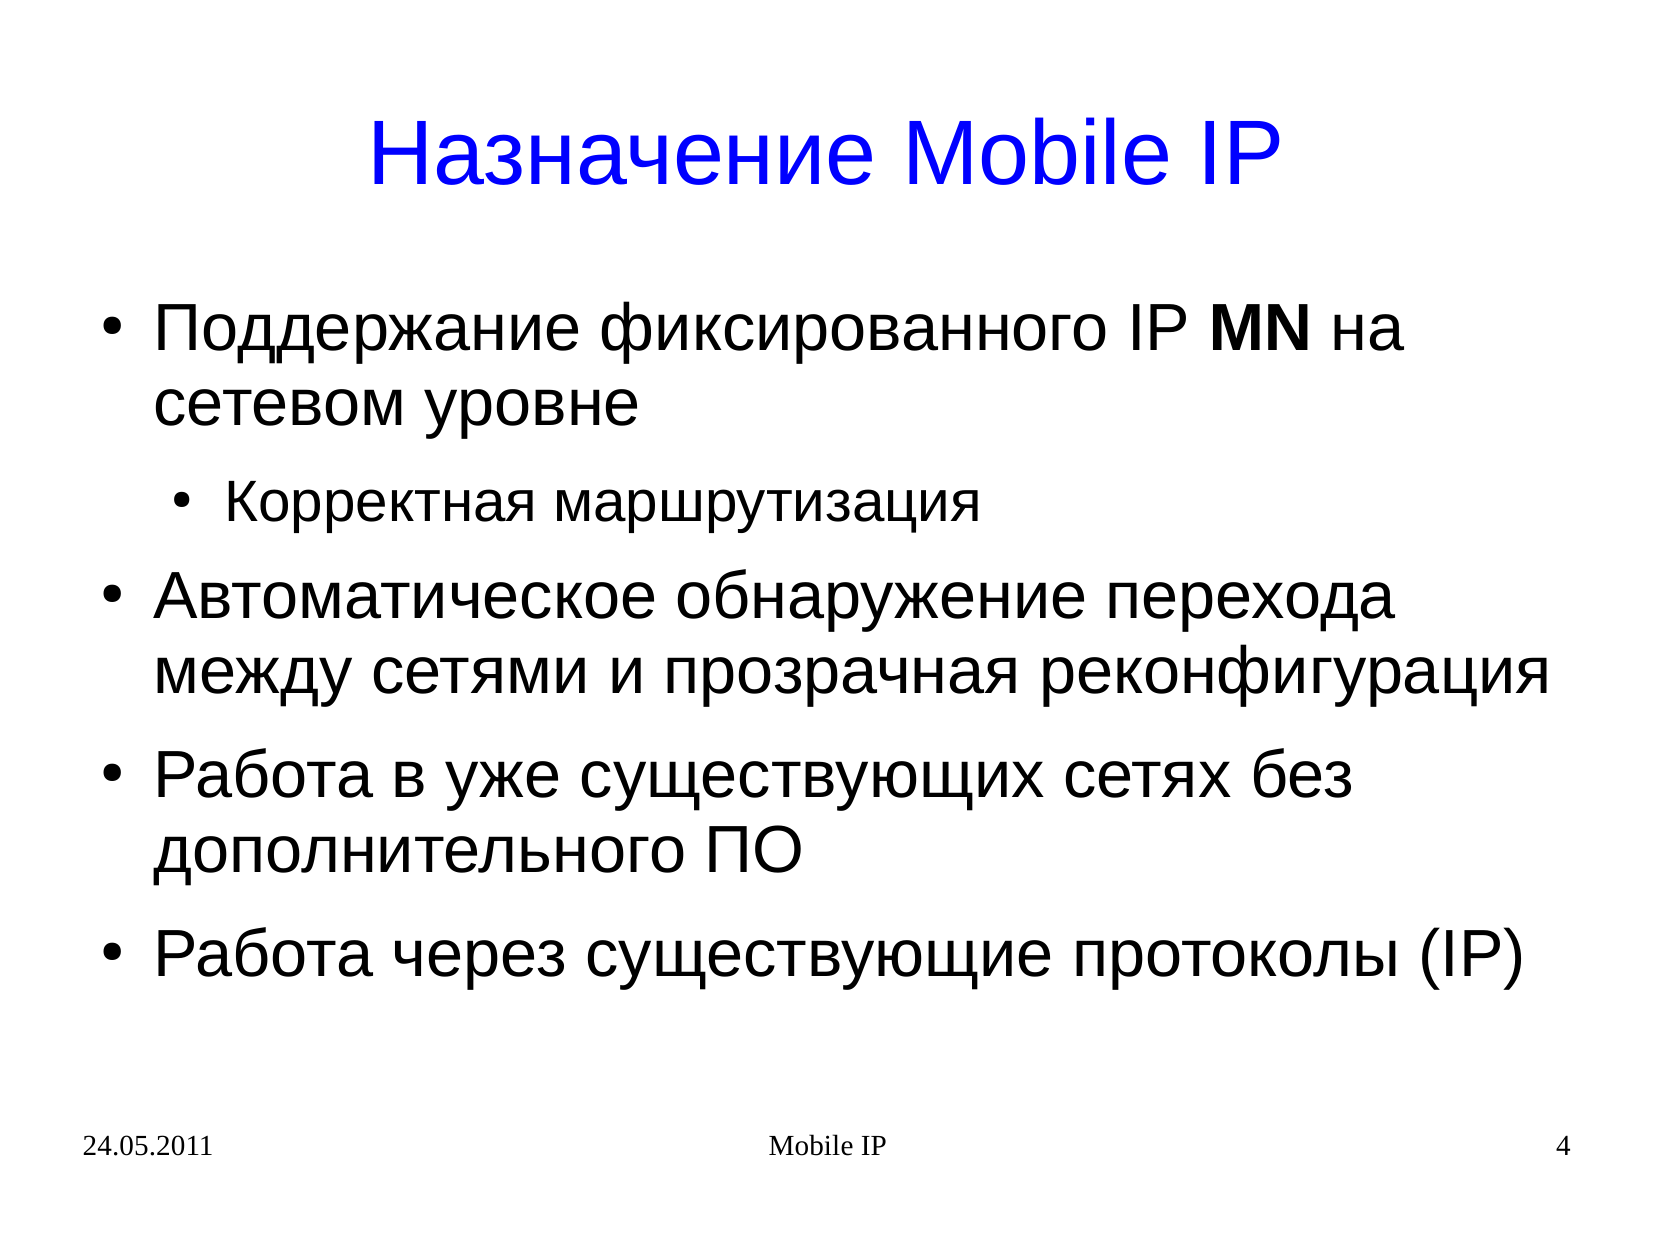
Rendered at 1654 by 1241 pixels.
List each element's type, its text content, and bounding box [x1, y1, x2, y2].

title Назначение Mobile IP [82, 49, 1571, 257]
list Поддержание фиксированного IP MN на сетевом уровне Корректная маршрутизация Автоматическое обнаружение перехода между сетями и прозрачная реконфигурация Работа в уже существующих сетях без дополнительного ПО Работа через существующие протоколы (IP) [82, 290, 1571, 1109]
